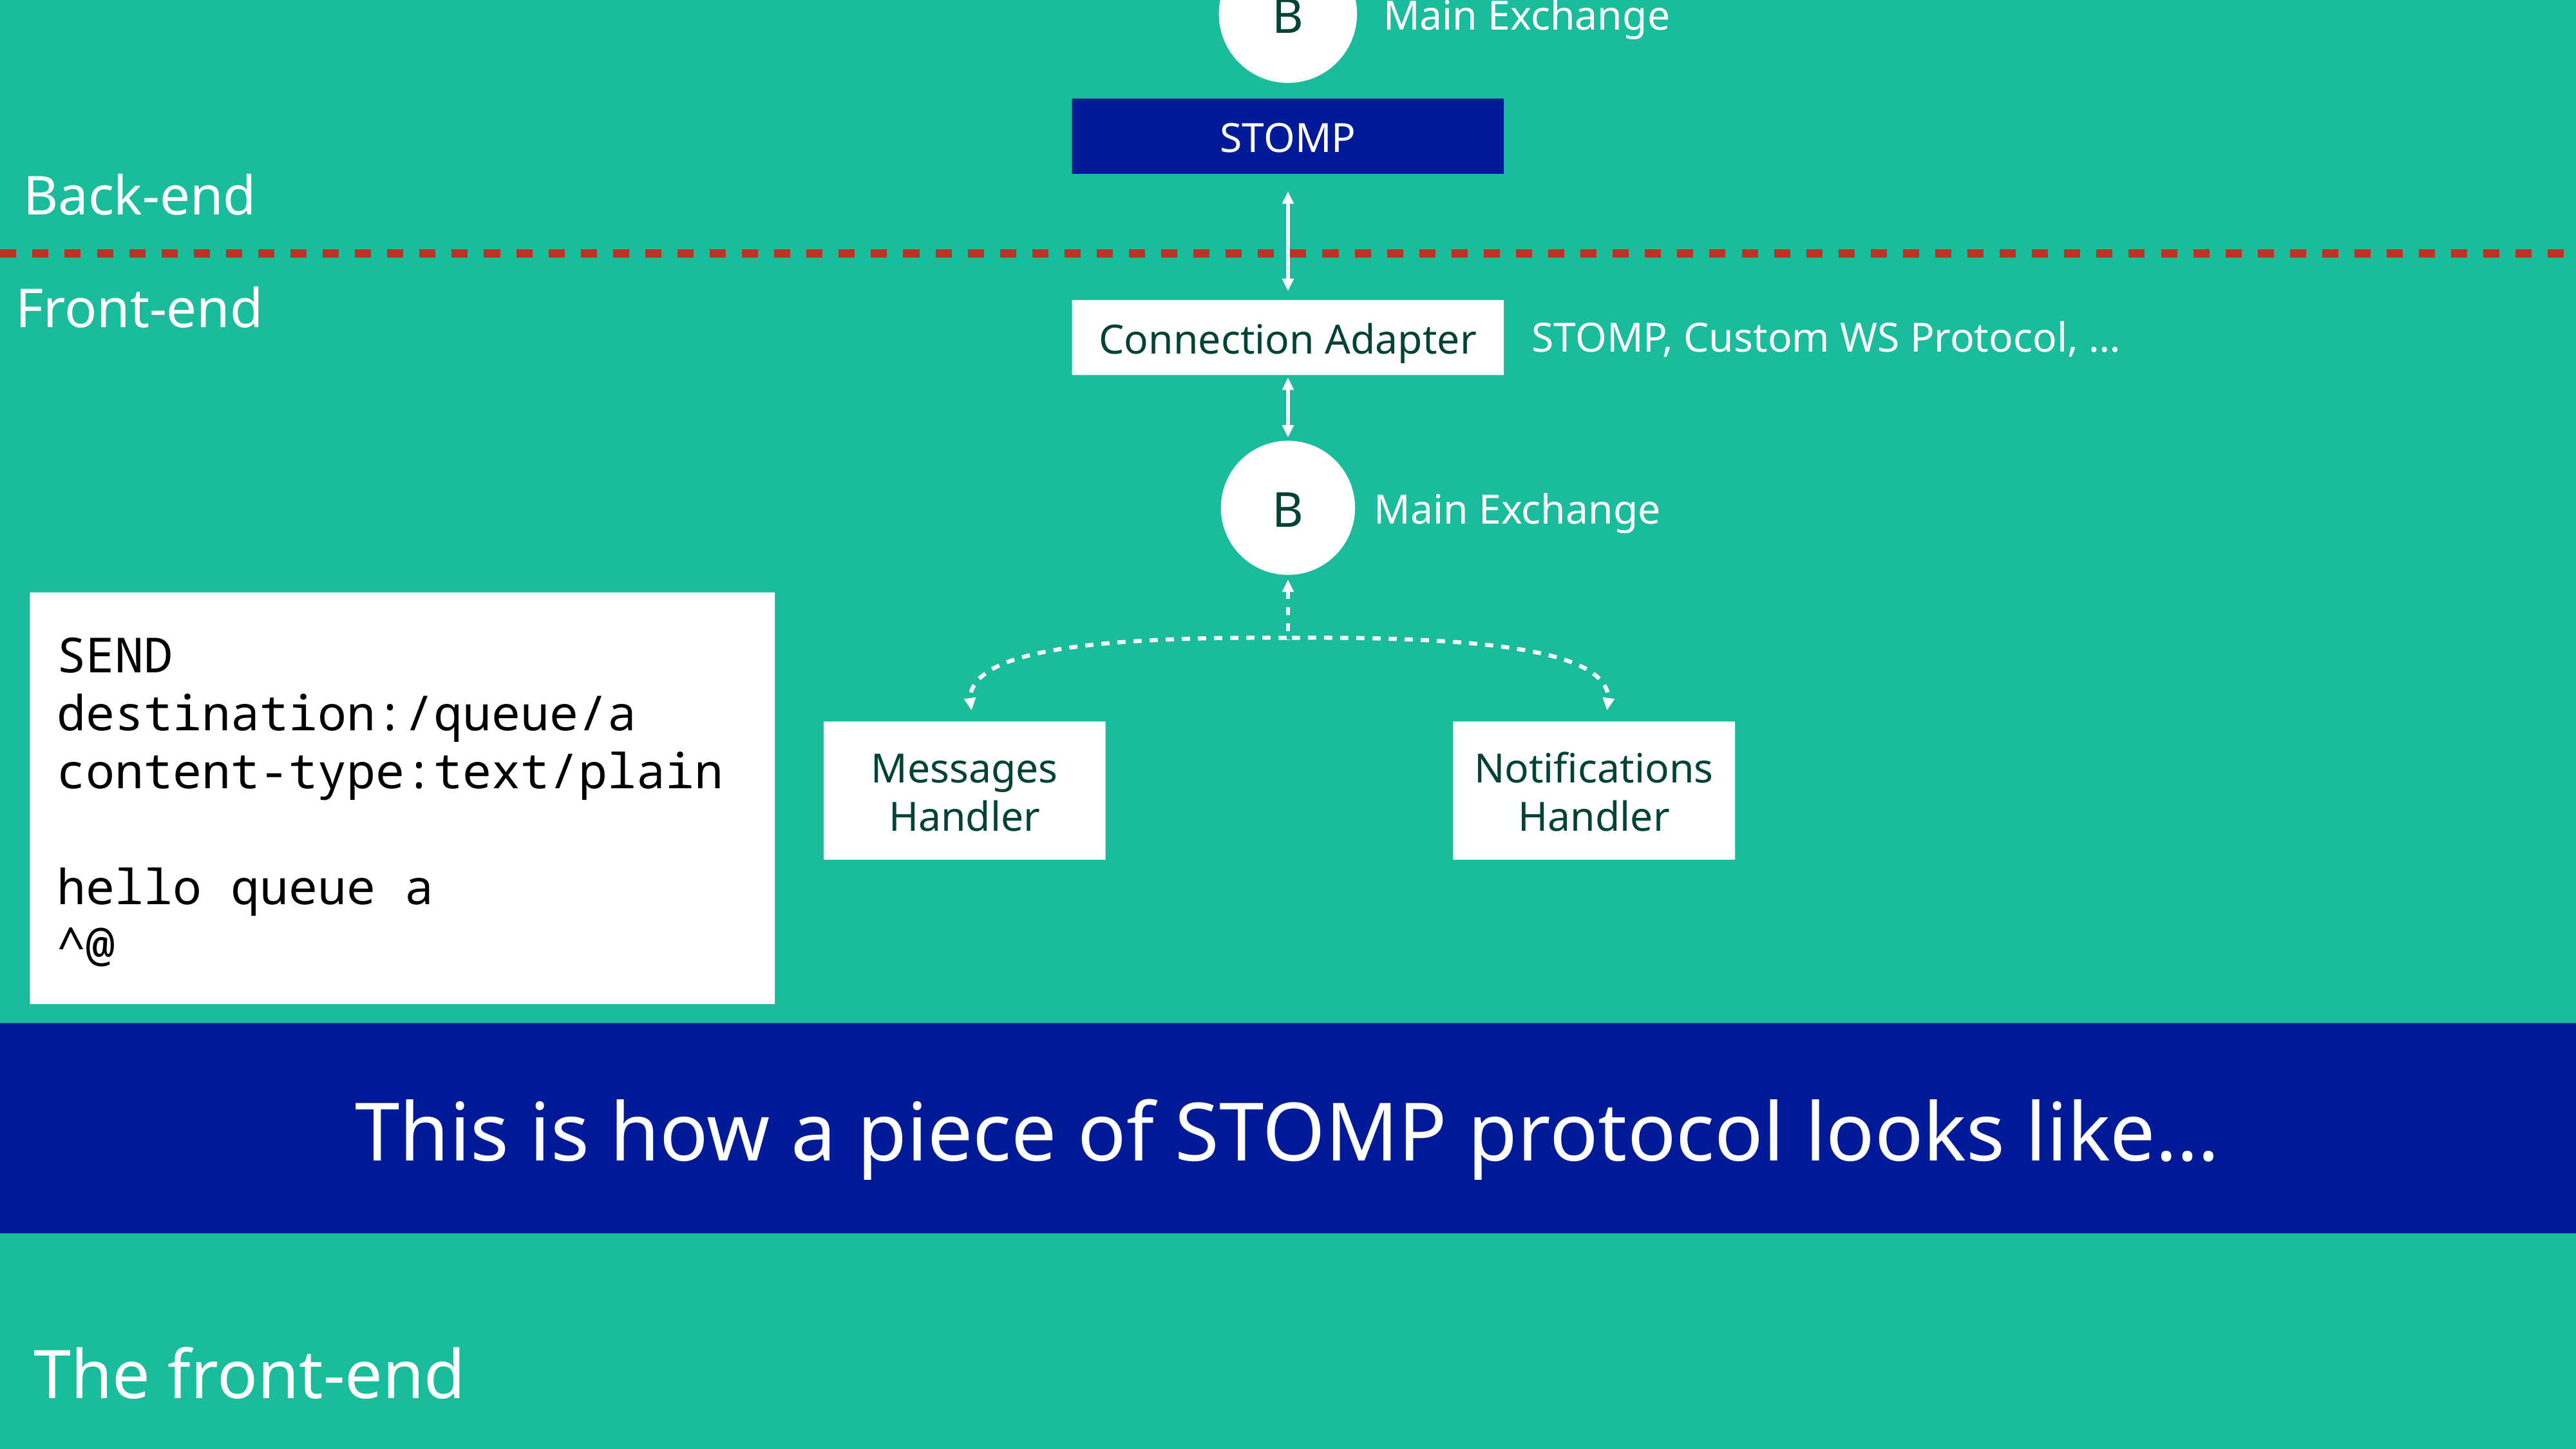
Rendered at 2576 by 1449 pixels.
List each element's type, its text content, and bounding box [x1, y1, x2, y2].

text_box Main Exchange [1378, 0, 1810, 48]
text_box Front-end [10, 268, 269, 344]
text_box This is how a piece of STOMP protocol looks like… [350, 1074, 2226, 1182]
text_box The front-end [28, 1325, 471, 1417]
text_box Messages Handler [823, 721, 1106, 860]
text_box B [1281, 17, 1296, 29]
text_box STOMP [1072, 99, 1504, 174]
text_box B [1281, 2, 1295, 13]
text_box B [1218, 0, 1358, 83]
text_box [0, 1023, 2576, 1234]
text_box SEND destination:/queue/a content-type:text/plain hello queue a ^@ [30, 592, 775, 1005]
text_box Notifications Handler [1453, 721, 1736, 860]
text_box Connection Adapter [1072, 299, 1504, 375]
text_box Back-end [18, 155, 262, 231]
text_box STOMP, Custom WS Protocol, … [1526, 306, 2126, 366]
text_box Main Exchange [1368, 478, 1667, 538]
text_box B [1220, 440, 1356, 575]
